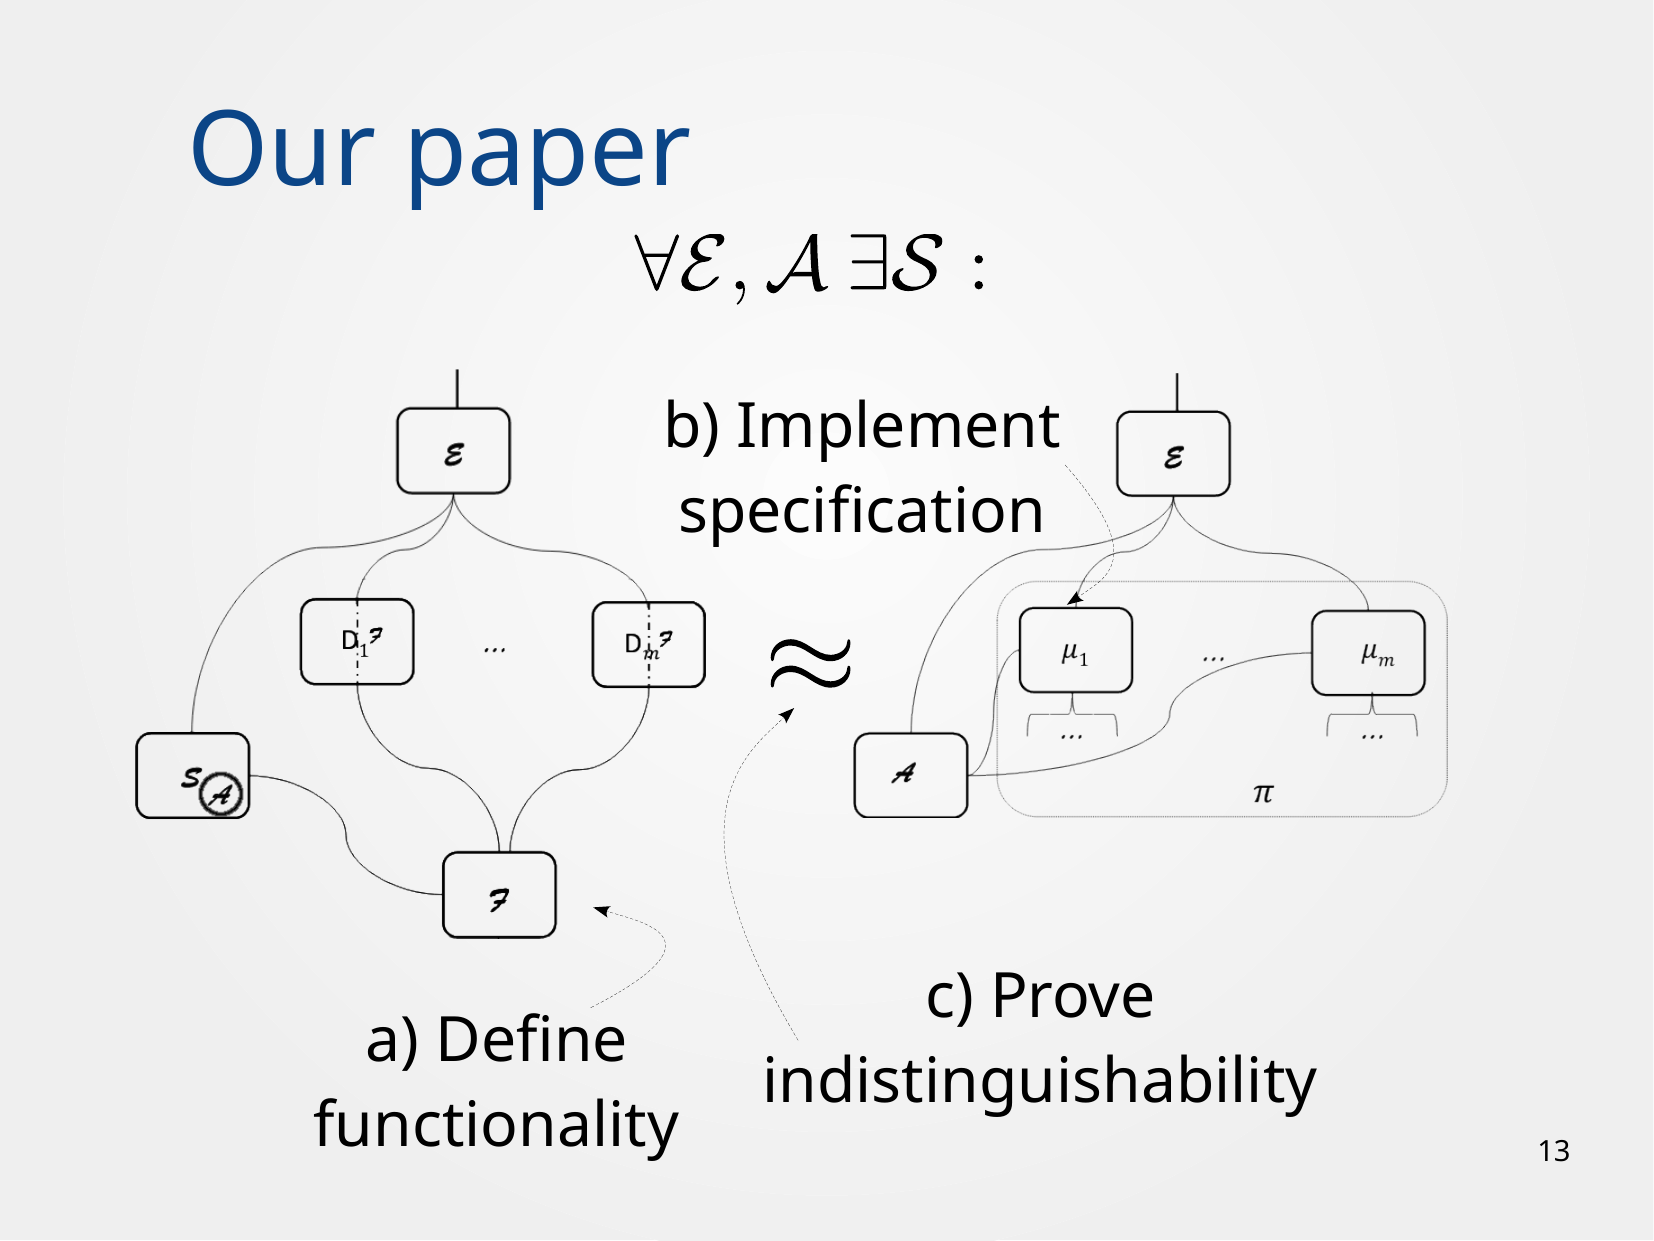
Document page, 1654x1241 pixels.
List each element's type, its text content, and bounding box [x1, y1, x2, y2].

text_box c) Prove indistinguishability [747, 943, 1381, 1129]
picture [135, 337, 706, 939]
text_box a) Define functionality [298, 987, 722, 1148]
title Our paper [187, 70, 1467, 216]
picture [634, 234, 990, 305]
text_box b) Implement specification [648, 372, 1103, 534]
picture [759, 372, 1448, 818]
